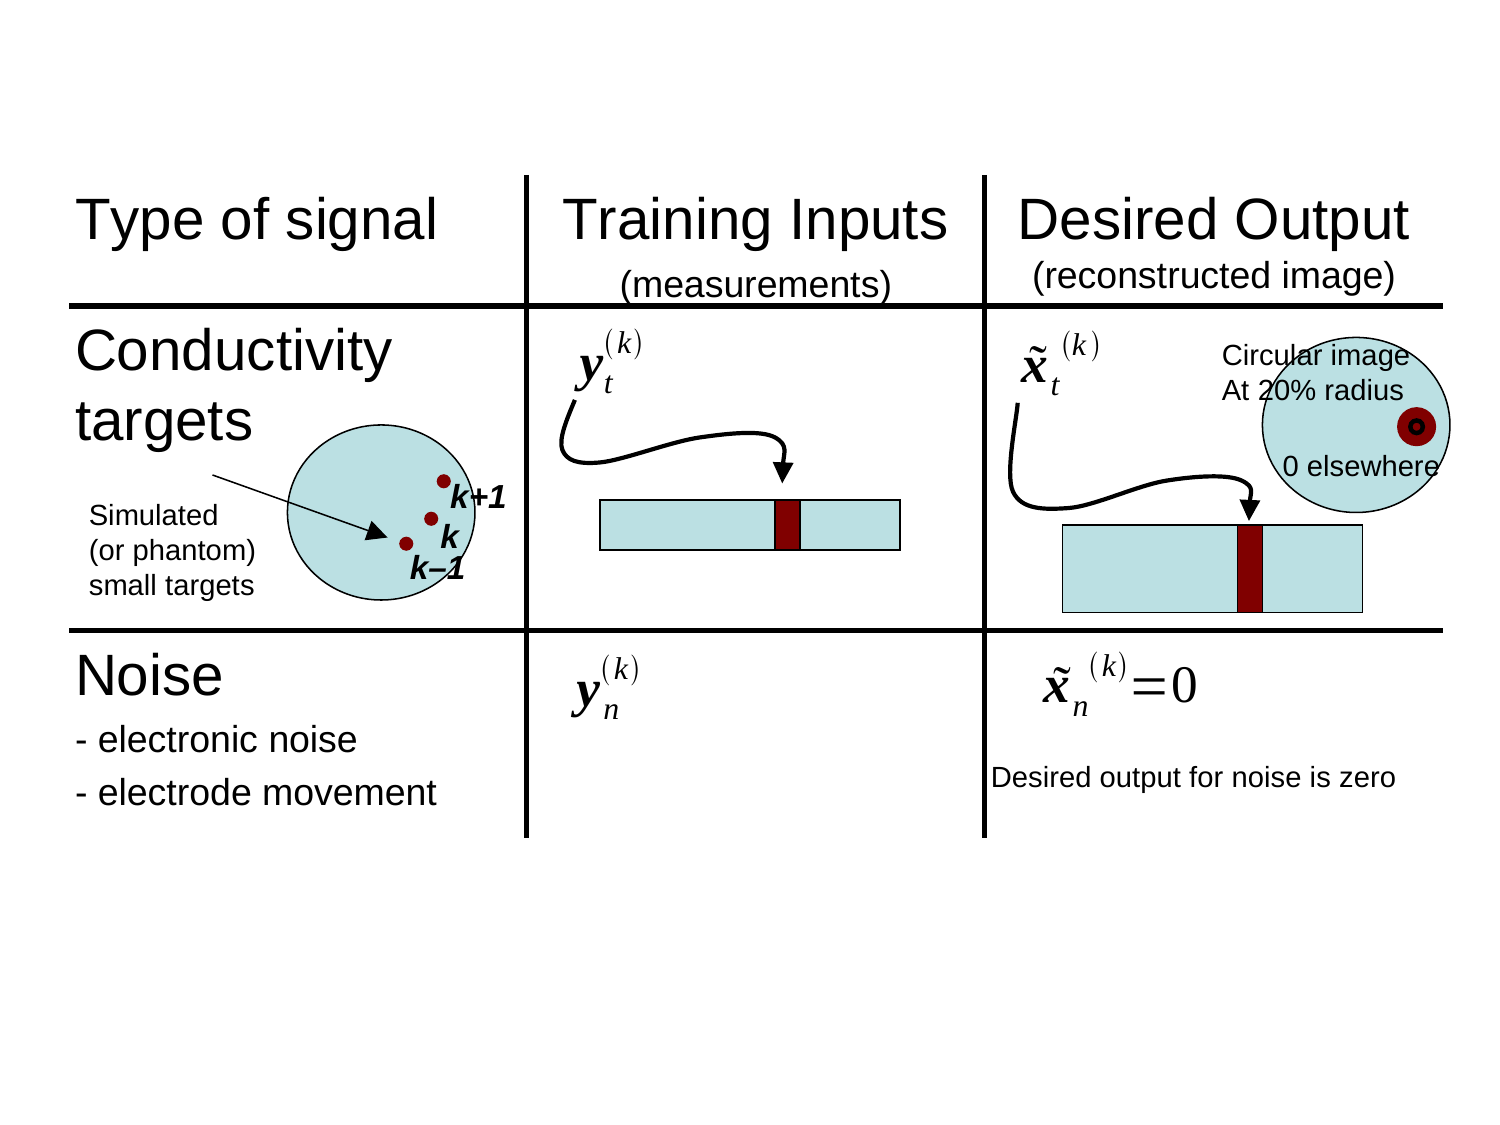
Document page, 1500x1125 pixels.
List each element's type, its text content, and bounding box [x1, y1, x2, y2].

text_box k–1 [395, 538, 481, 595]
table_cell [529, 633, 982, 838]
text_box Simulated (or phantom) small targets [73, 488, 272, 609]
table_header Training Inputs (measurements) [529, 175, 982, 303]
table_cell Conductivity targets [69, 309, 524, 628]
table_cell [529, 309, 982, 628]
table_cell Noise - electronic noise - electrode movement [69, 633, 524, 838]
text_box Circular image At 20% radius [1207, 328, 1426, 414]
text_box 0 elsewhere [1267, 439, 1456, 490]
text_box [1293, 490, 1419, 513]
text_box [1262, 366, 1450, 452]
table_header Desired Output (reconstructed image) [987, 175, 1443, 303]
text_box k+1 [435, 467, 522, 523]
text_box k [425, 507, 474, 563]
table_cell Desired output for noise is zero [987, 633, 1443, 838]
table_cell [987, 309, 1443, 628]
table_header Type of signal [69, 175, 524, 303]
chart [1002, 326, 1114, 402]
chart [1024, 647, 1211, 723]
chart [558, 324, 657, 400]
chart [555, 650, 654, 726]
text_box [287, 424, 462, 601]
text_box [600, 500, 901, 550]
text_box [1062, 525, 1363, 613]
